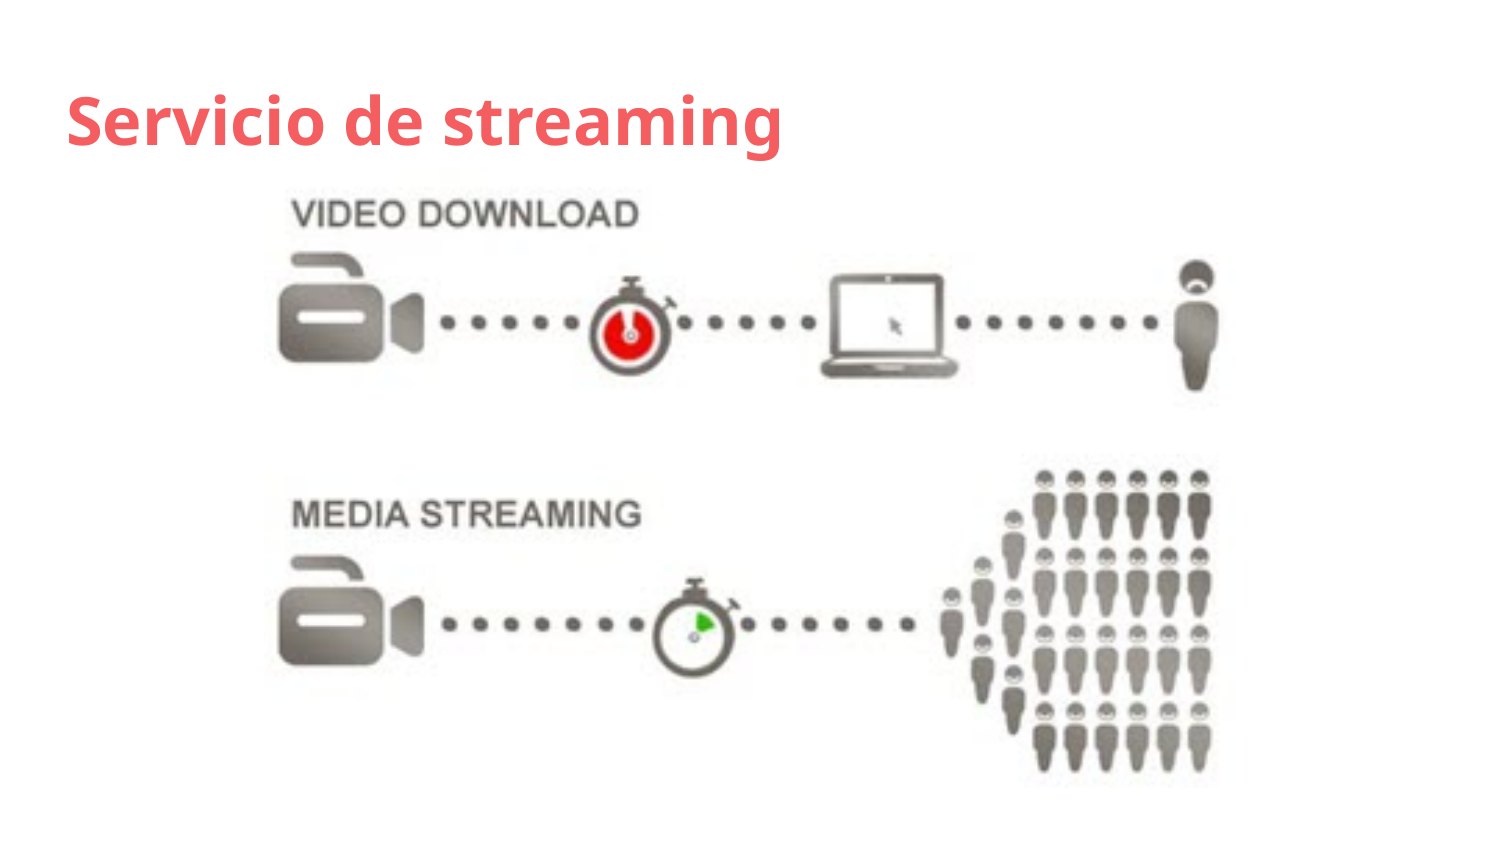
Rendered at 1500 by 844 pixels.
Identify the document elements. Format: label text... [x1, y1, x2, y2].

title Servicio de streaming [51, 64, 1449, 167]
picture [264, 166, 1236, 789]
